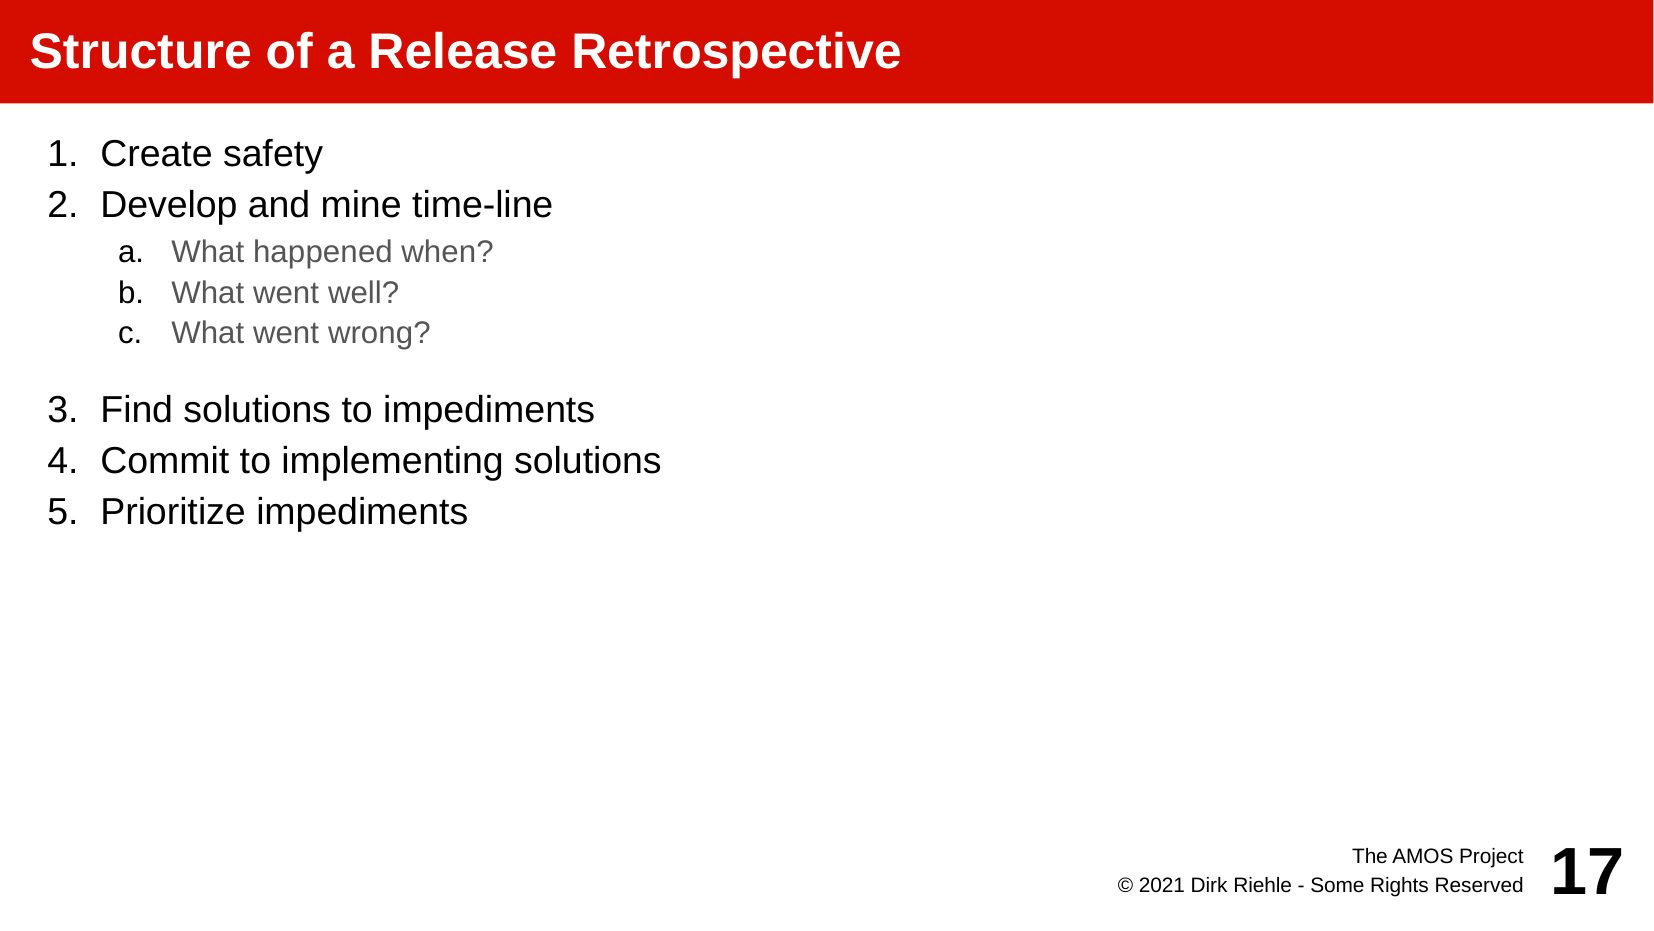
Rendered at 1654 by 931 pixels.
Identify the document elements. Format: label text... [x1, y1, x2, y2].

list Create safety Develop and mine time-line What happened when? What went well? What went wrong? Find solutions to impediments Commit to implementing solutions Prioritize impediments [29, 132, 1625, 813]
title Structure of a Release Retrospective [0, 0, 1654, 104]
